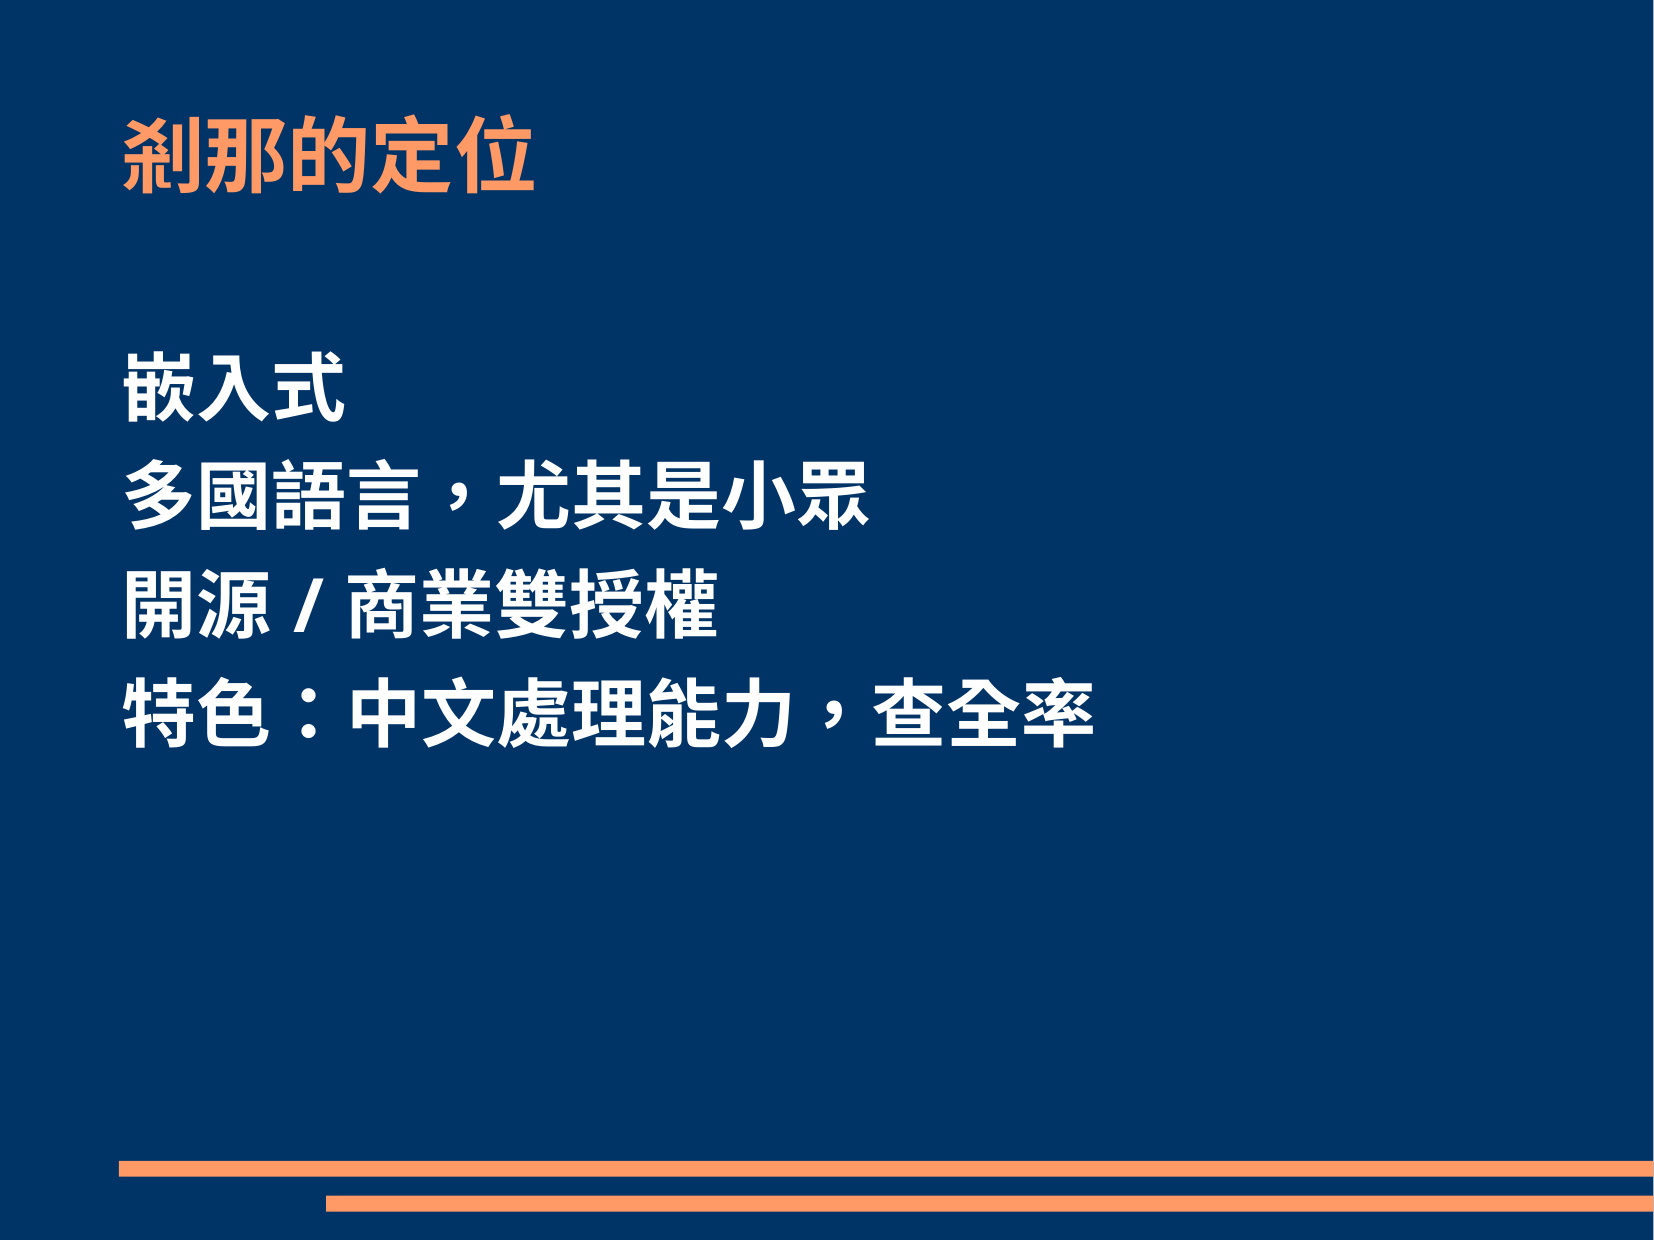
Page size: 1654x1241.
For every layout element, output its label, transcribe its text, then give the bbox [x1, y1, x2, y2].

title 剎那的定位 [121, 46, 1534, 254]
subtitle 嵌入式 多國語言，尤其是小眾 開源/商業雙授權 特色：中文處理能力，查全率 [121, 322, 1561, 1132]
